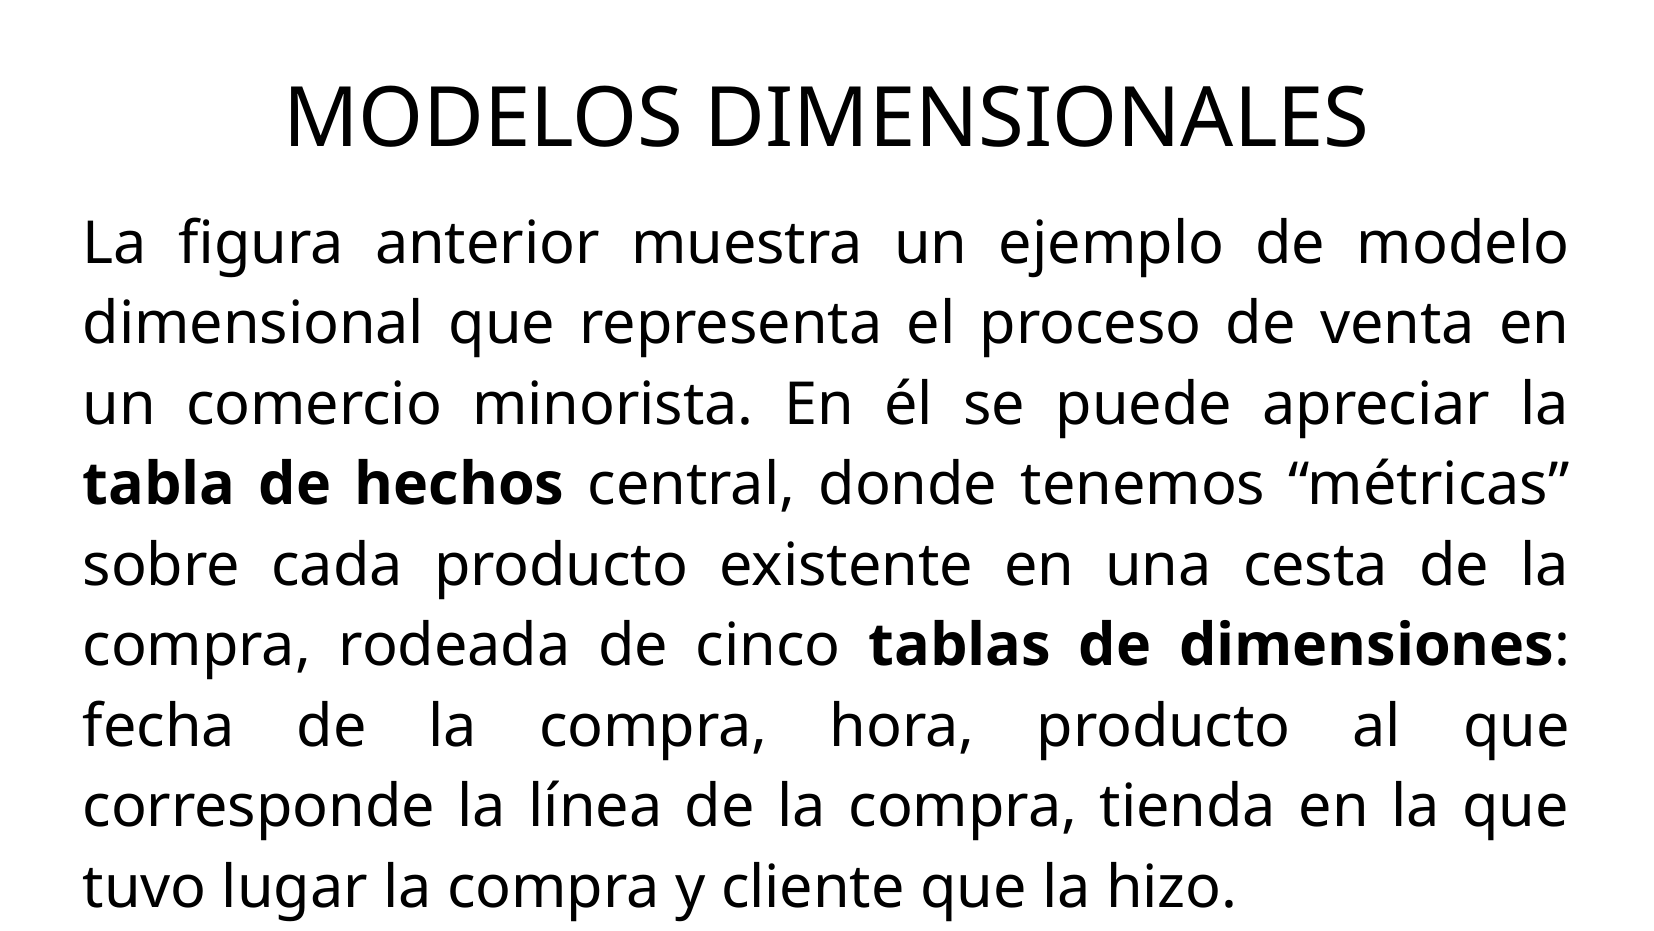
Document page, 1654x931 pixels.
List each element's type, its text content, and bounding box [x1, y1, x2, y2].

title MODELOS DIMENSIONALES [82, 37, 1571, 193]
list La figura anterior muestra un ejemplo de modelo dimensional que representa el proceso de venta en un comercio minorista. En él se puede apreciar la tabla de hechos central, donde tenemos “métricas” sobre cada producto existente en una cesta de la compra, rodeada de cinco tablas de dimensiones: fecha de la compra, hora, producto al que corresponde la línea de la compra, tienda en la que tuvo lugar la compra y cliente que la hizo. [82, 199, 1571, 928]
